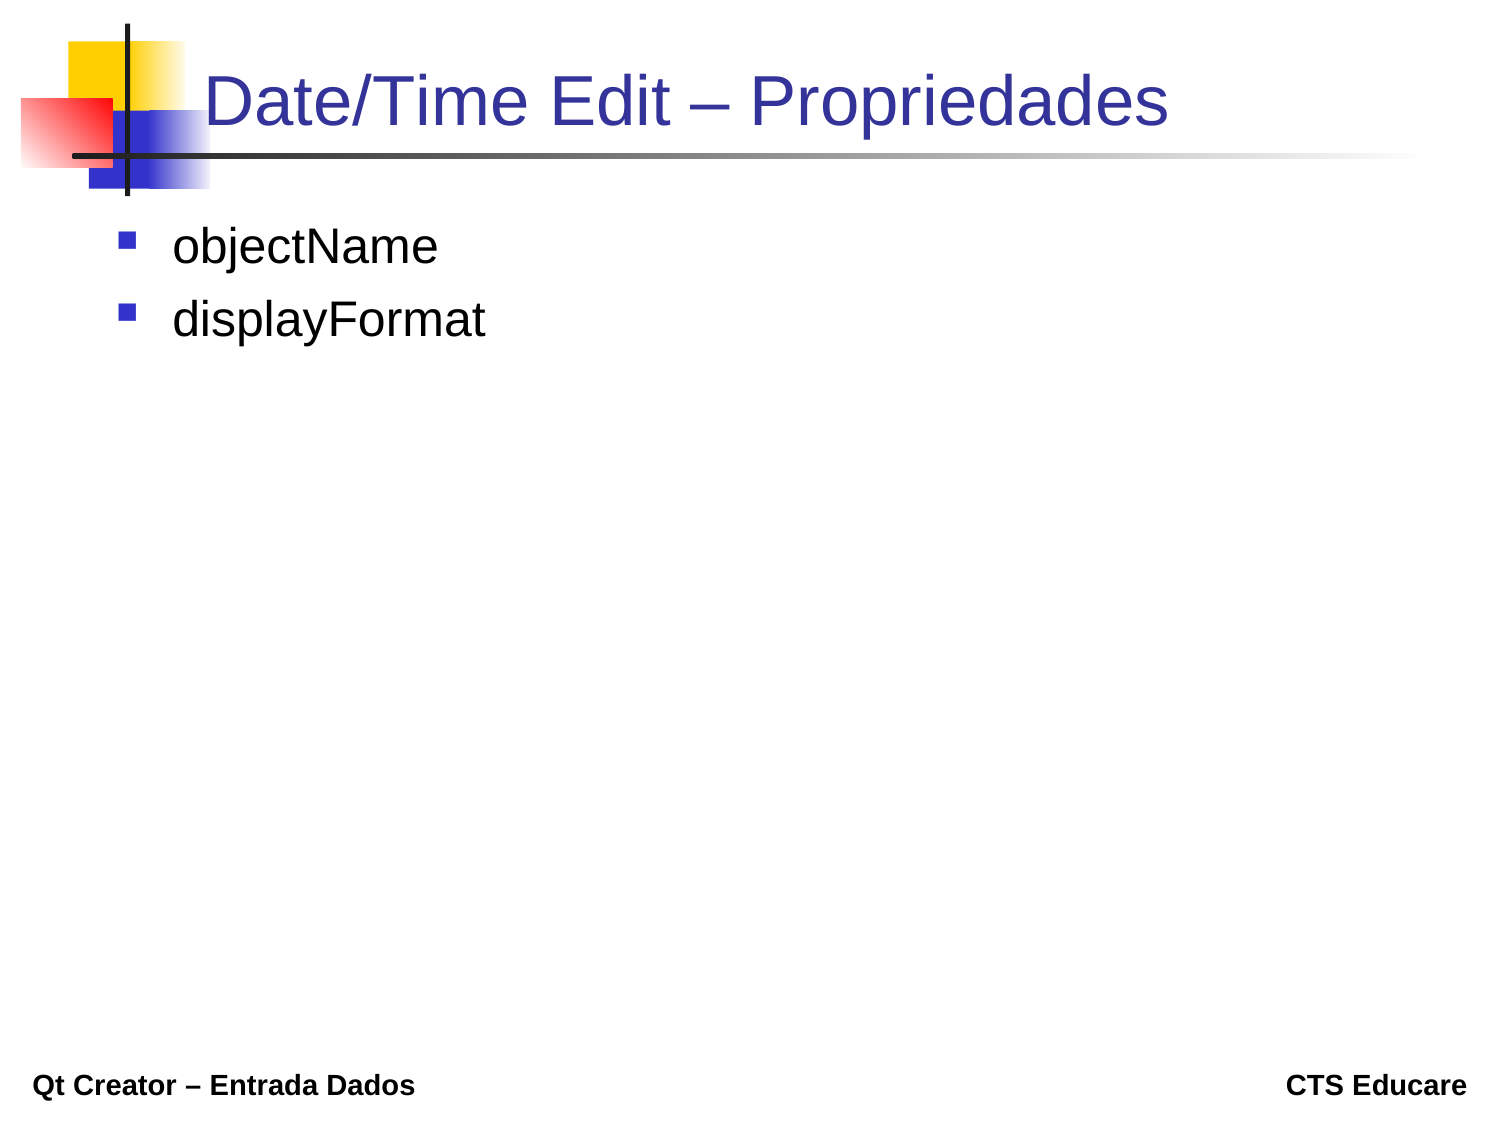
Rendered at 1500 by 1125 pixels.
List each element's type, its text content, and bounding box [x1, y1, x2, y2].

title Date/Time Edit – Propriedades [188, 46, 1468, 149]
list objectName displayFormat [100, 206, 1447, 1024]
